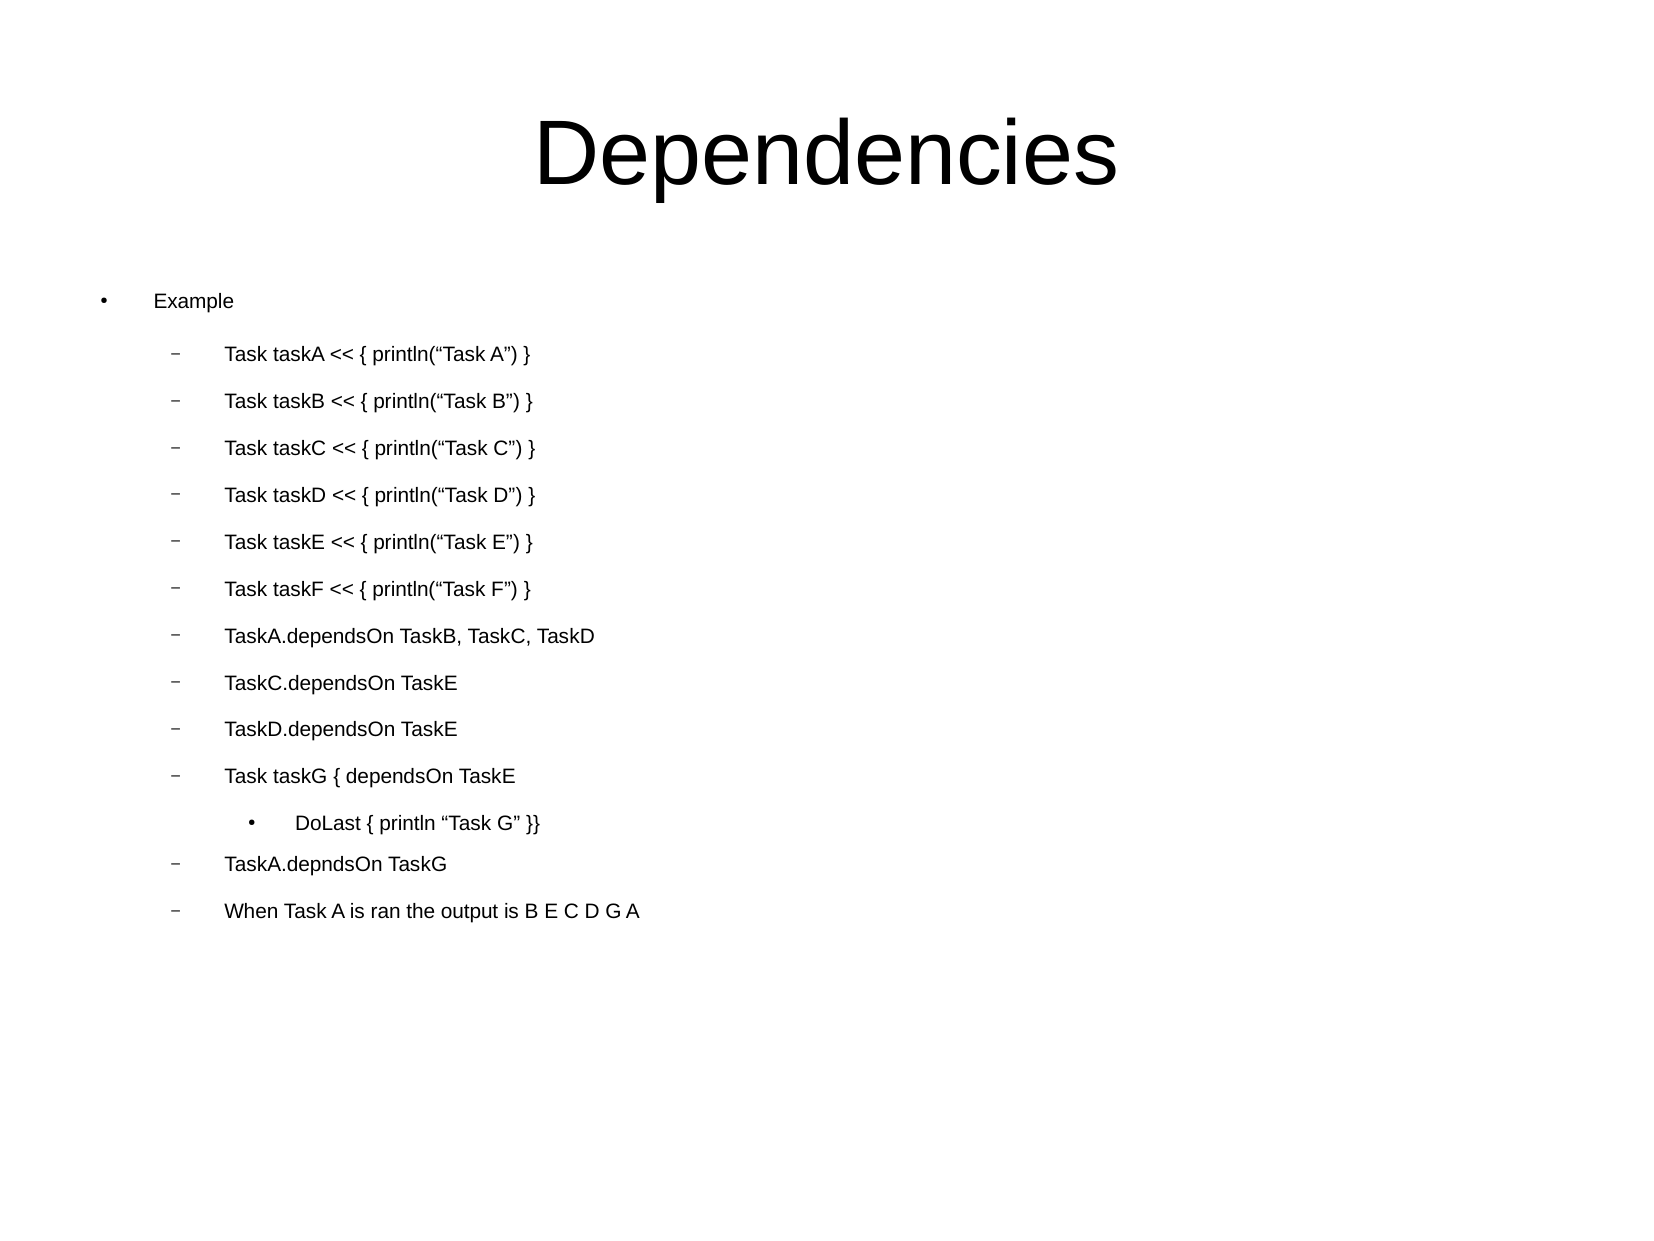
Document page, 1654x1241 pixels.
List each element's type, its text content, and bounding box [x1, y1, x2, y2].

list Example Task taskA << { println(“Task A”) } Task taskB << { println(“Task B”) } Task taskC << { println(“Task C”) } Task taskD << { println(“Task D”) } Task taskE << { println(“Task E”) } Task taskF << { println(“Task F”) } TaskA.dependsOn TaskB, TaskC, TaskD TaskC.dependsOn TaskE TaskD.dependsOn TaskE Task taskG { dependsOn TaskE DoLast { println “Task G” }} TaskA.depndsOn TaskG When Task A is ran the output is B E C D G A [82, 290, 1571, 1010]
title Dependencies [82, 49, 1571, 257]
